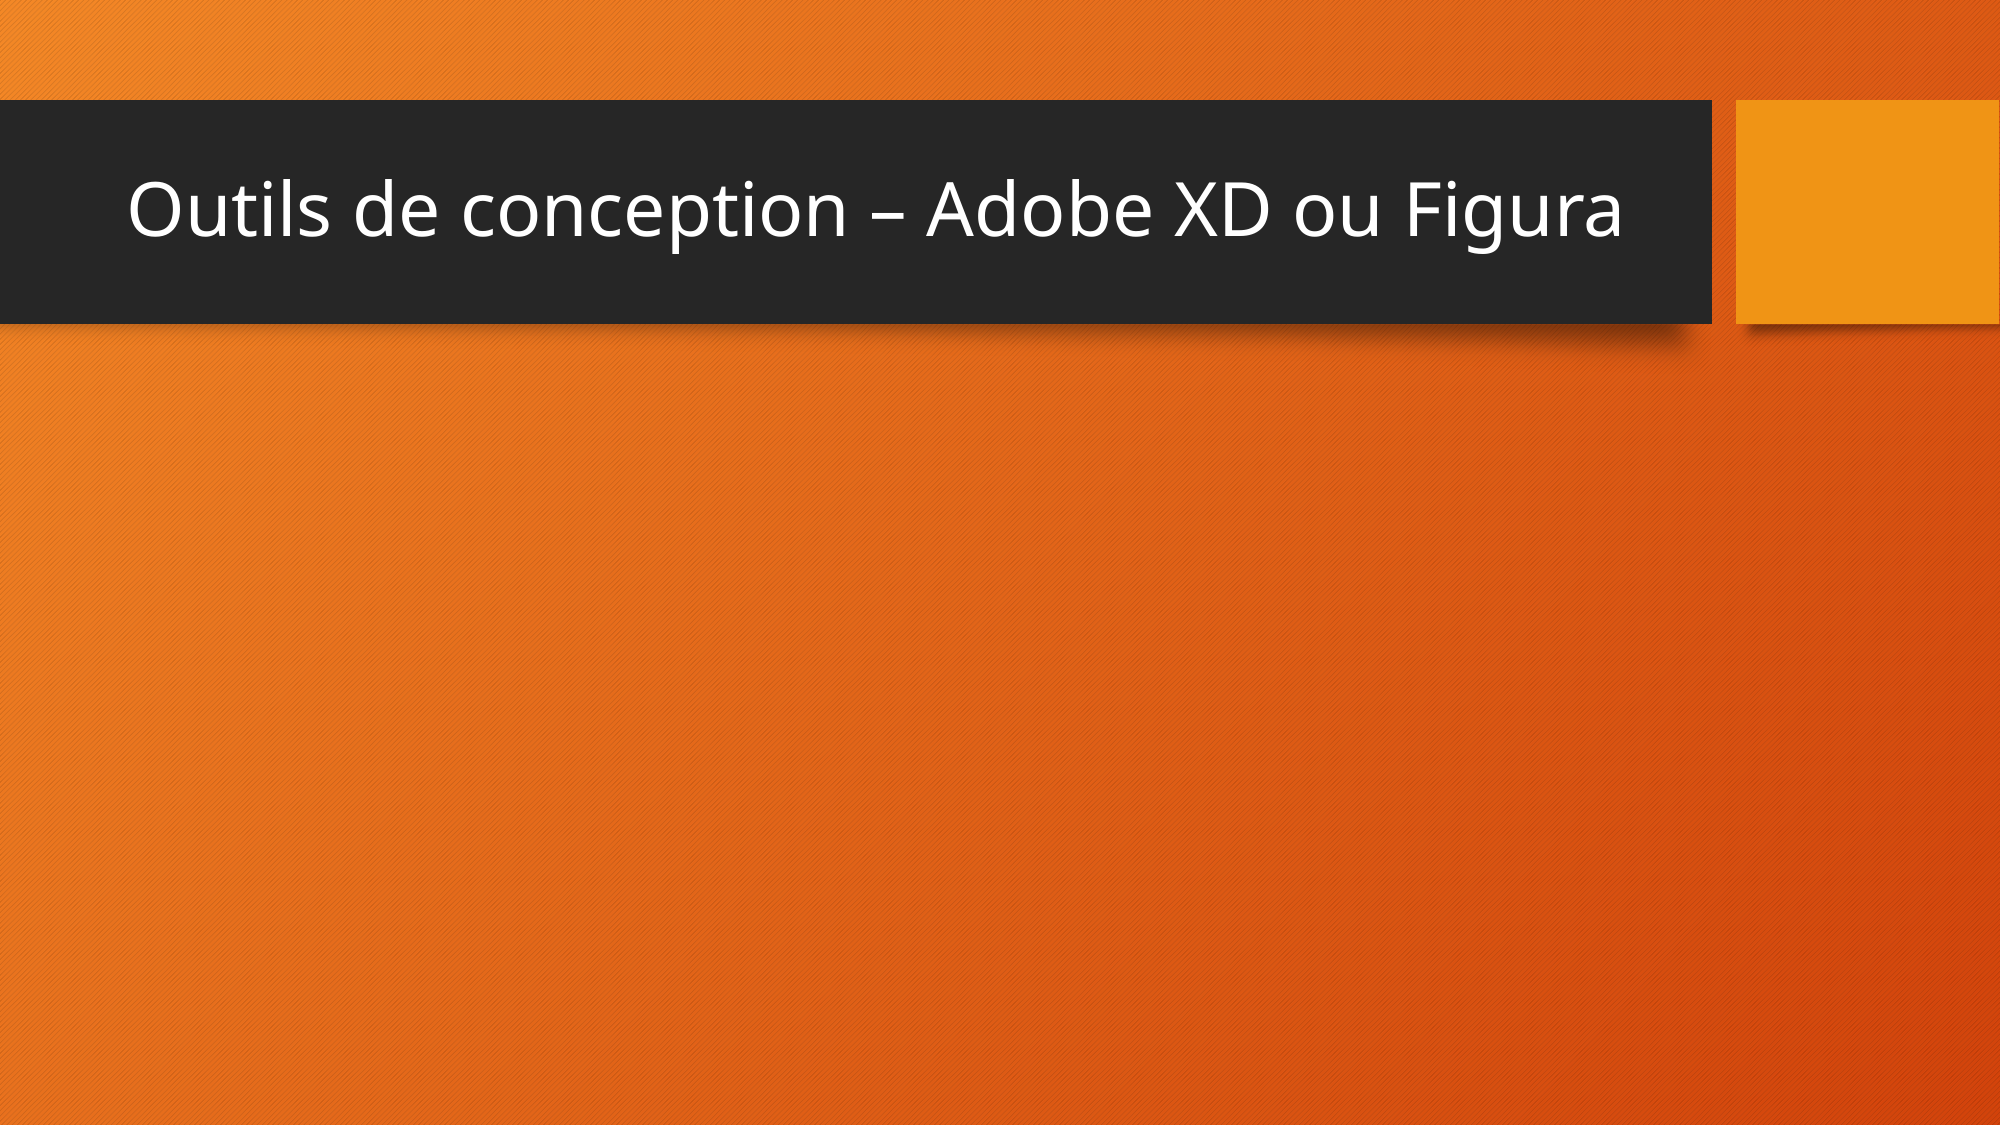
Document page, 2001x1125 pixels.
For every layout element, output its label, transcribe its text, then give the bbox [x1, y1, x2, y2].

title Outils de conception – Adobe XD ou Figura [111, 123, 1689, 301]
